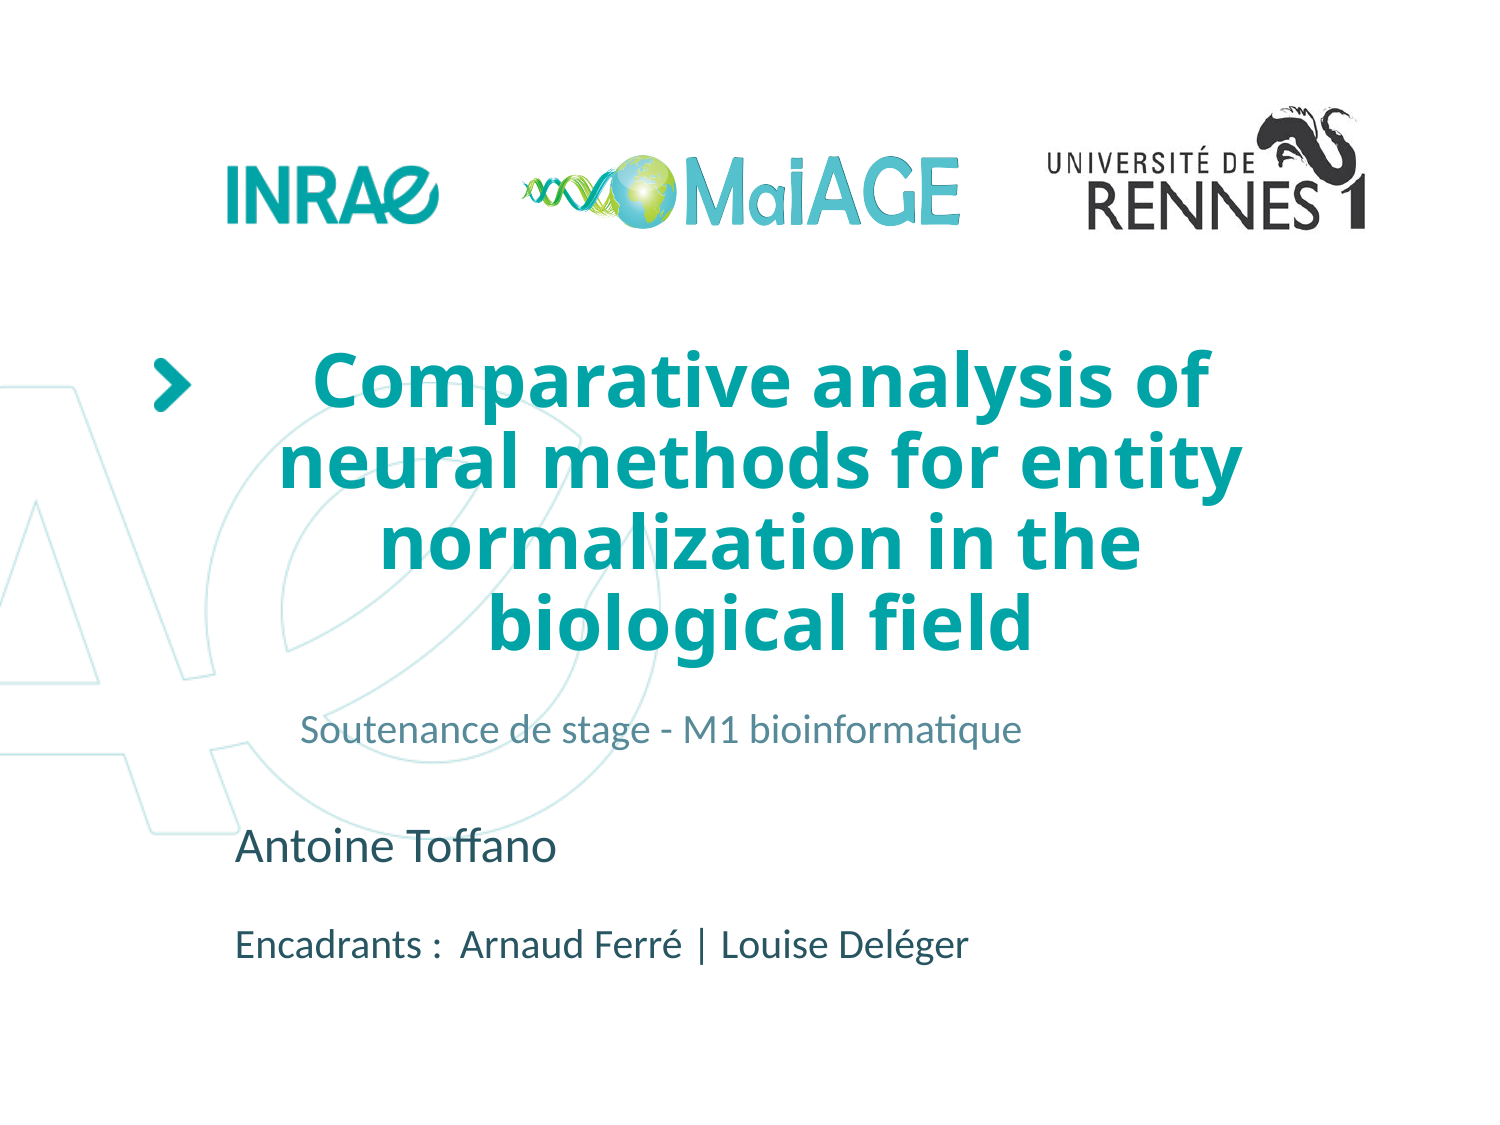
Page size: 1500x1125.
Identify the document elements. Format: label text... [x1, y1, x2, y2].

picture [519, 155, 960, 229]
text_box Soutenance de stage - M1 bioinformatique [285, 704, 1321, 768]
text_box Comparative analysis of neural methods for entity normalization in the biological field [208, 335, 1329, 509]
picture [176, 119, 441, 297]
text_box Antoine Toffano [220, 812, 1346, 920]
picture [1031, 101, 1368, 234]
text_box Encadrants : Arnaud Ferré | Louise Deléger [220, 919, 1256, 984]
picture [0, 358, 669, 840]
